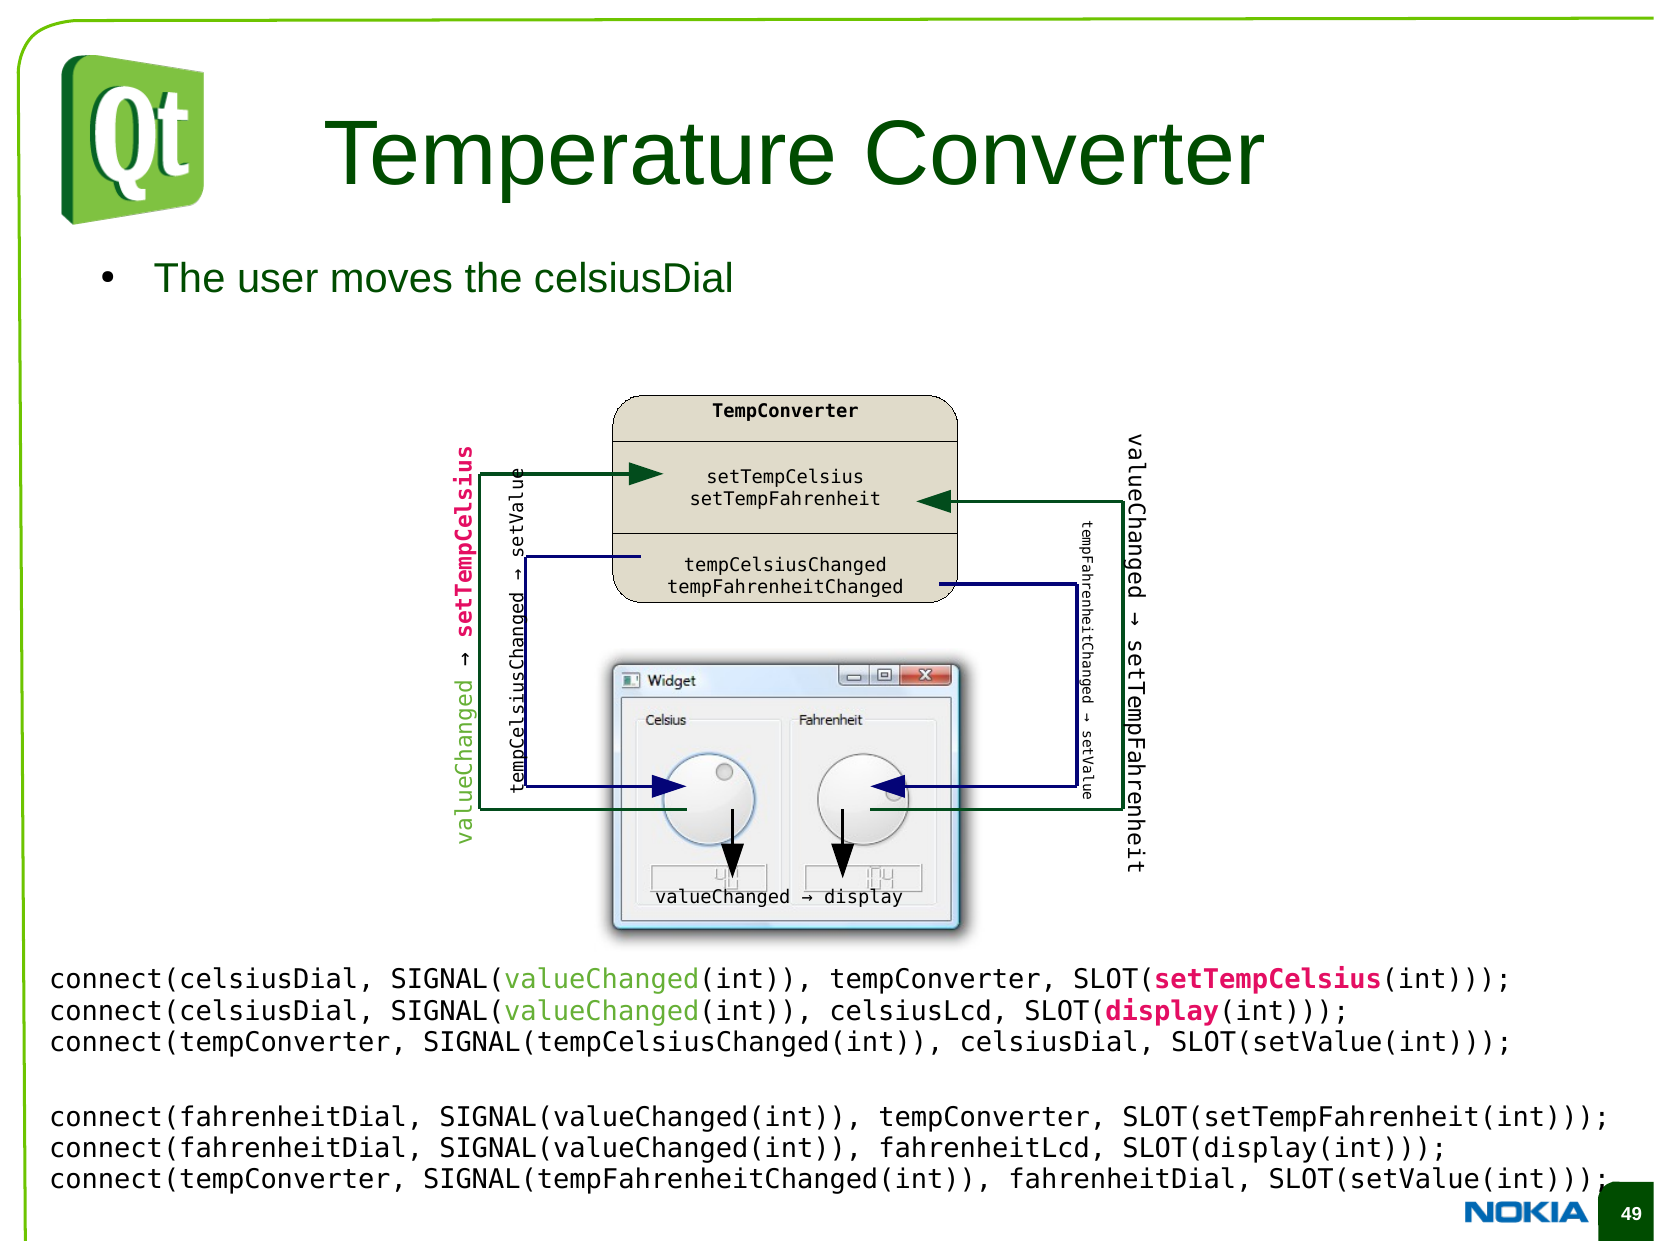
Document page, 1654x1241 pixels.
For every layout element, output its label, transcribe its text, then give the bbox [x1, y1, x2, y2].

picture [1465, 1203, 1589, 1223]
text_box valueChanged → display [640, 878, 933, 916]
text_box valueChanged → setTempCelsius [442, 431, 485, 860]
text_box tempCelsiusChanged → setValue [497, 453, 536, 810]
text_box TempConverter setTempCelsius setTempFahrenheit tempCelsiusChanged tempFahrenheitChanged [612, 442, 958, 533]
text_box connect(celsiusDial, SIGNAL(valueChanged(int)), tempConverter, SLOT(setTempCelsius(int))); connect(celsiusDial, SIGNAL(valueChanged(int)), celsiusLcd, SLOT(display(int))); connect(tempConverter, SIGNAL(tempCelsiusChanged(int)), celsiusDial, SLOT(setValue(int))); connect(fahrenheitDial, SIGNAL(valueChanged(int)), tempConverter, SLOT(setTempFahrenheit(int))); connect(fahrenheitDial, SIGNAL(valueChanged(int)), fahrenheitLcd, SLOT(display(int))); connect(tempConverter, SIGNAL(tempFahrenheitChanged(int)), fahrenheitDial, SLOT(setValue(int))); [34, 956, 1625, 1203]
picture [594, 648, 986, 952]
list The user moves the celsiusDial [82, 254, 1571, 325]
text_box valueChanged → setTempFahrenheit [1114, 419, 1158, 890]
title Temperature Converter [257, 49, 1333, 254]
text_box tempFahrenheitChanged → setValue [1071, 505, 1104, 816]
picture [61, 55, 204, 225]
text_box TempConverter setTempCelsius setTempFahrenheit tempCelsiusChanged tempFahrenheitChanged [612, 395, 958, 441]
text_box TempConverter setTempCelsius setTempFahrenheit tempCelsiusChanged tempFahrenheitChanged [612, 534, 958, 603]
